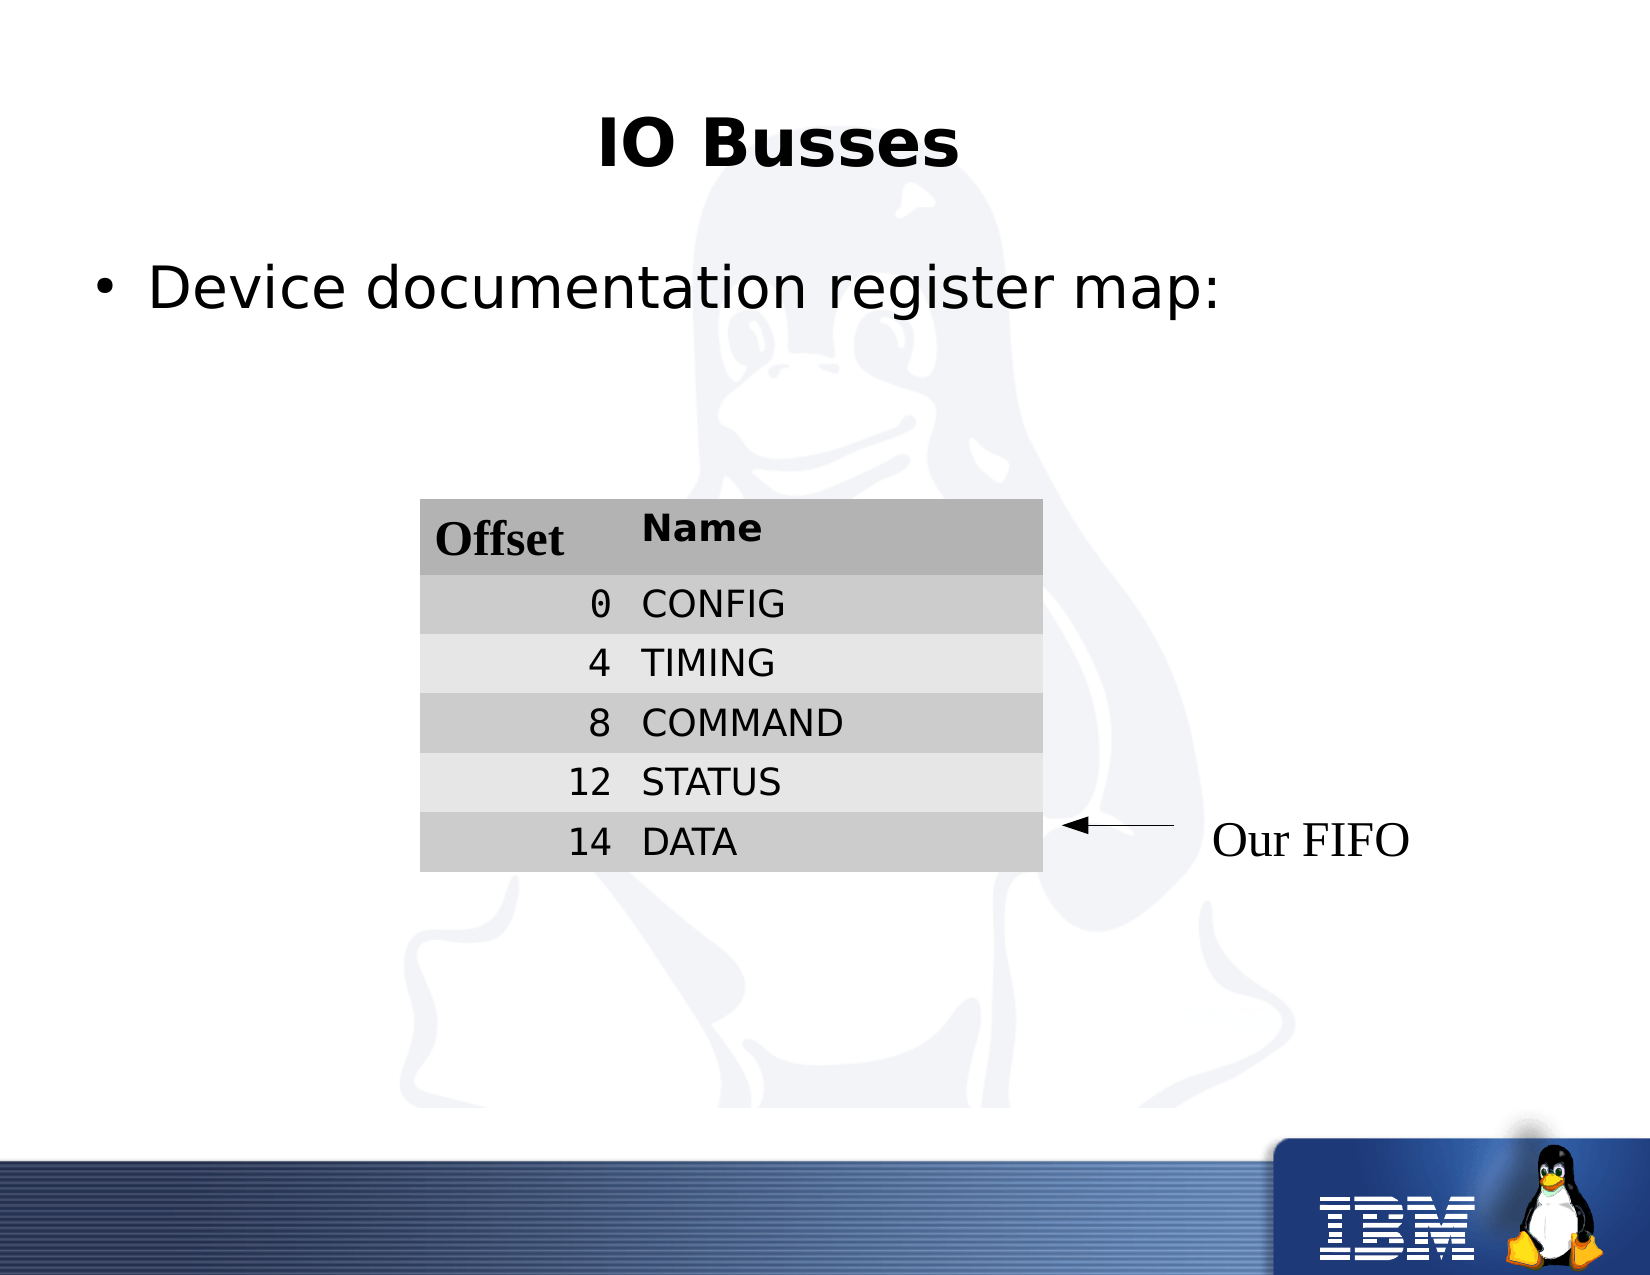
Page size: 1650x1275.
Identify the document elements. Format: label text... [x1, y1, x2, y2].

table_header Offset [420, 499, 627, 575]
title IO Busses [76, 76, 1457, 211]
table_cell COMMAND [627, 693, 1043, 753]
list Device documentation register map: [76, 253, 1457, 1147]
table_cell TIMING [627, 634, 1043, 693]
table_cell CONFIG [627, 575, 1043, 634]
table_header Name [627, 499, 1043, 575]
table_cell DATA [627, 812, 1043, 872]
table_cell 14 [420, 812, 627, 872]
table_cell 12 [420, 753, 627, 812]
text_box Our FIFO [1211, 807, 1411, 863]
table_cell 8 [420, 693, 627, 753]
table_cell 0 [420, 575, 627, 634]
table_cell 4 [420, 634, 627, 693]
table_cell STATUS [627, 753, 1043, 812]
